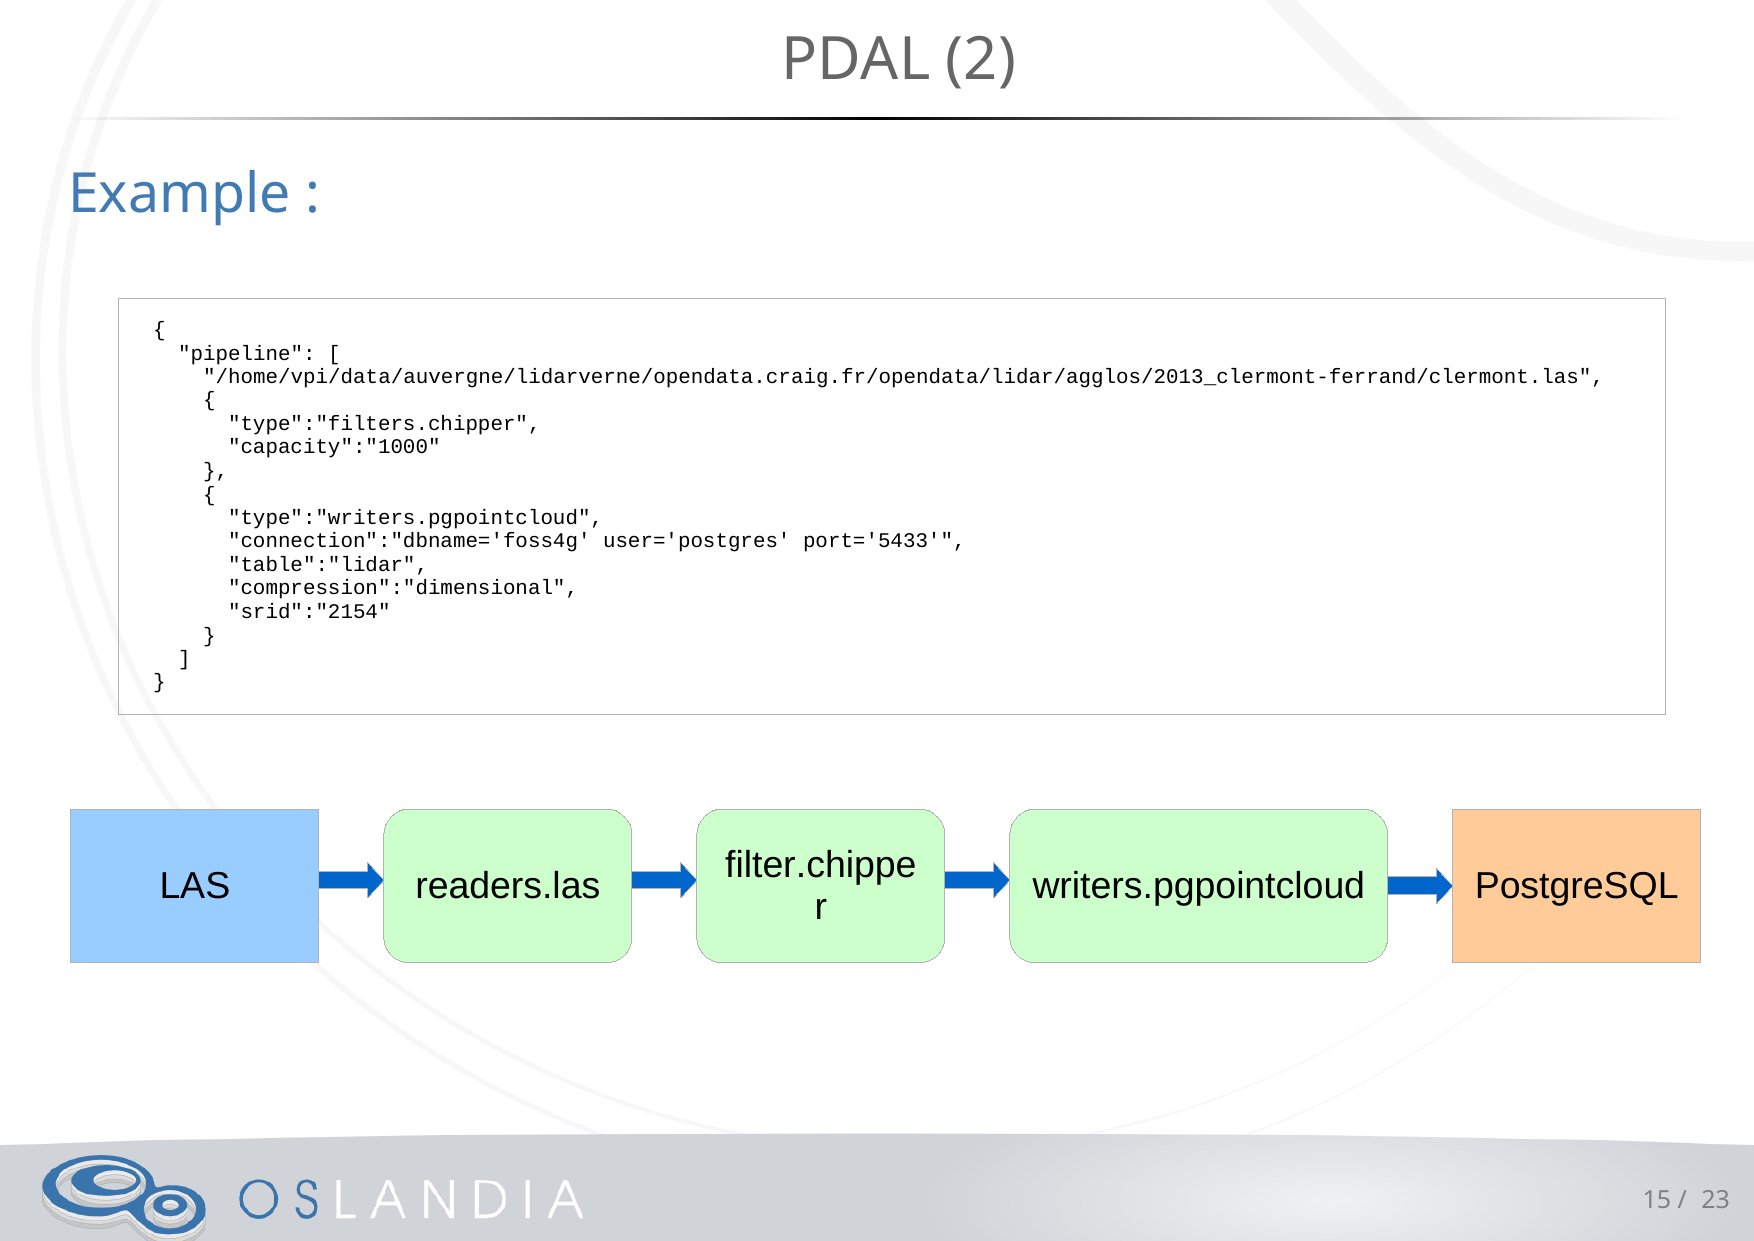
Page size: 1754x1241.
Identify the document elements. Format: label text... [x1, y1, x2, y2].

text_box PostgreSQL [1452, 809, 1701, 963]
text_box [944, 862, 1010, 898]
picture [0, 0, 1754, 1241]
text_box filter.chipper [696, 809, 945, 963]
text_box [631, 862, 697, 898]
text_box { "pipeline": [ "/home/vpi/data/auvergne/lidarverne/opendata.craig.fr/opendata/lidar/agglos/2013_clermont-ferrand/clermont.las", { "type":"filters.chipper", "capacity":"1000" }, { "type":"writers.pgpointcloud", "connection":"dbname='foss4g' user='postgres' port='5433'", "table":"lidar", "compression":"dimensional", "srid":"2154" } ] } [138, 311, 1619, 703]
text_box LAS [70, 809, 319, 963]
list Example : [38, 153, 1710, 222]
text_box writers.pgpointcloud [1009, 809, 1388, 963]
title PDAL (2) [31, 14, 1754, 98]
text_box [1387, 868, 1453, 904]
text_box readers.las [383, 809, 632, 963]
text_box [318, 862, 384, 898]
